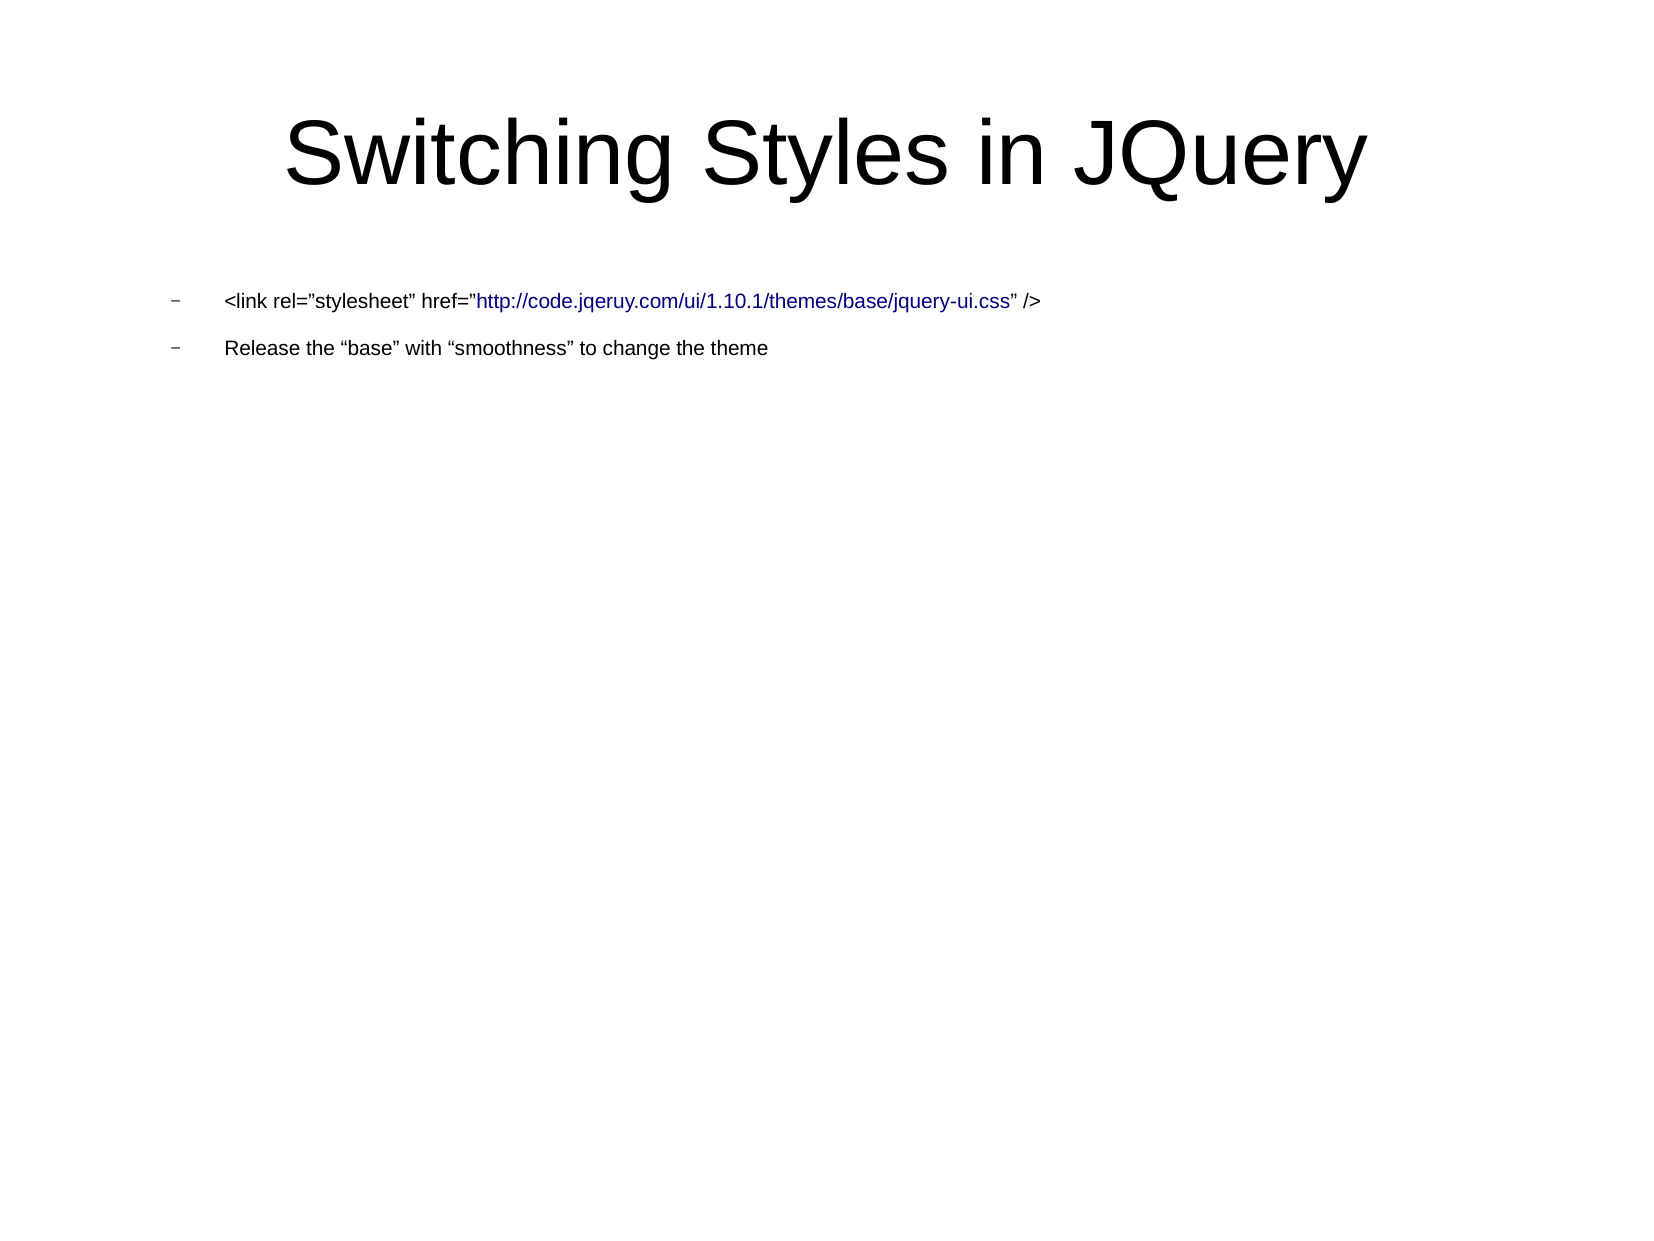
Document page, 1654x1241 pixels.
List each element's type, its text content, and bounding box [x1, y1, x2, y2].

title Switching Styles in JQuery [82, 49, 1571, 257]
list <link rel=”stylesheet” href=”http://code.jqeruy.com/ui/1.10.1/themes/base/jquery-ui.css” /> Release the “base” with “smoothness” to change the theme [82, 290, 1571, 1010]
